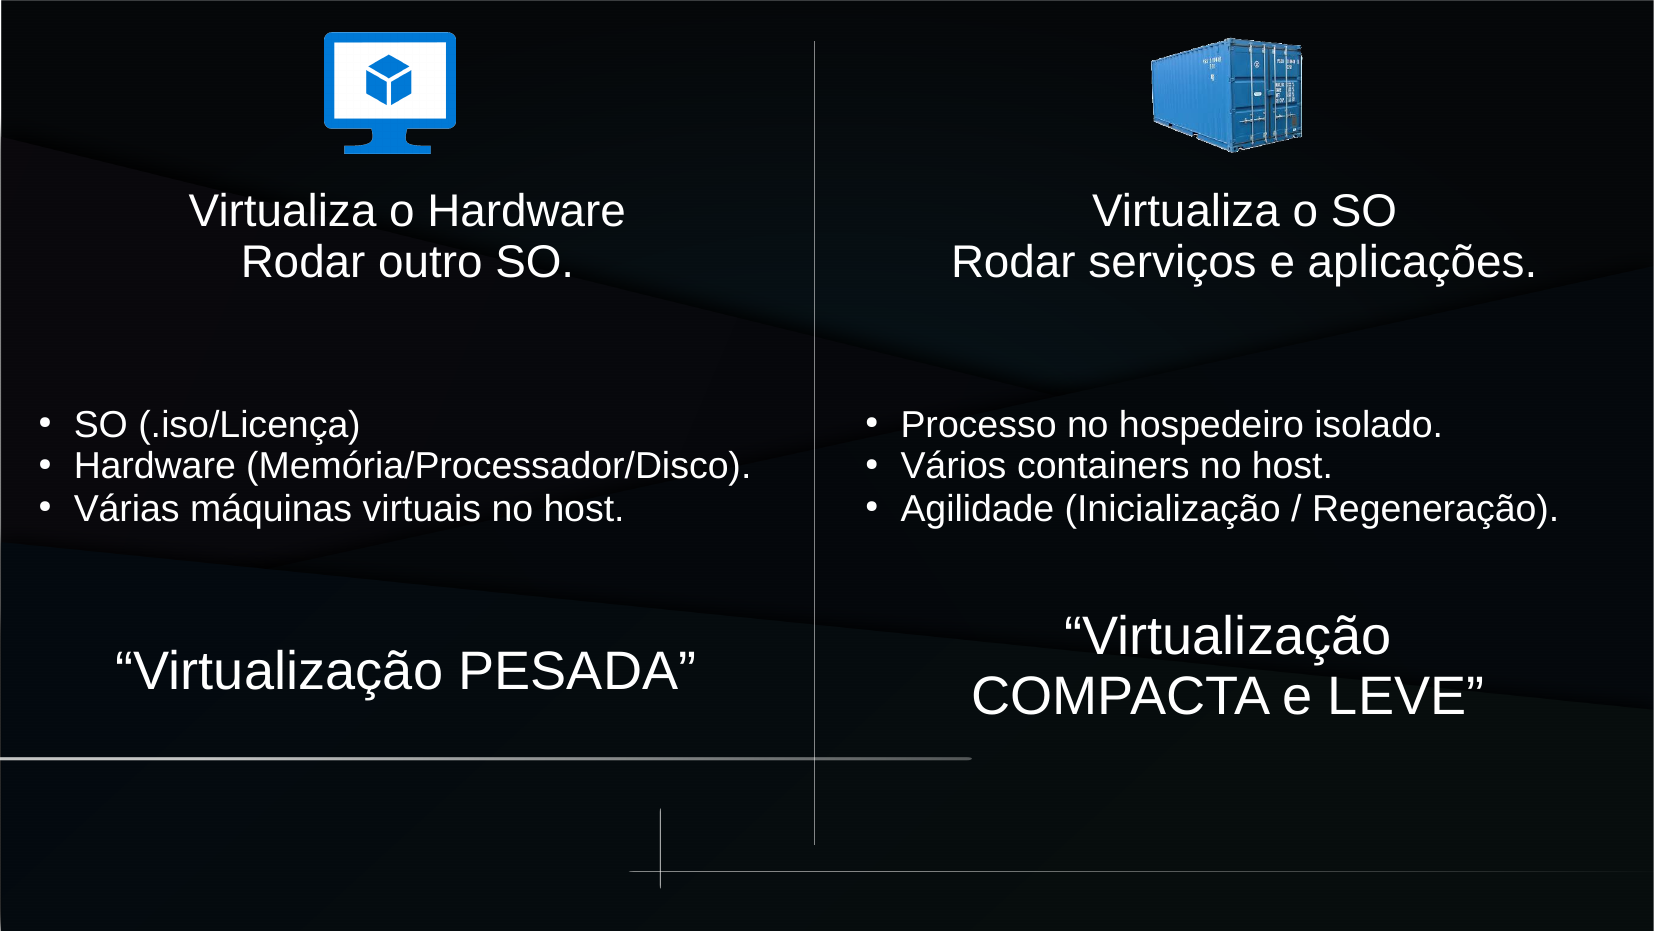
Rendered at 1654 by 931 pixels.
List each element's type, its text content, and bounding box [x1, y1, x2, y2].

text_box SO (.iso/Licença) Hardware (Memória/Processador/Disco). Várias máquinas virtuais no host. [23, 395, 792, 585]
text_box Virtualiza o SO Rodar serviços e aplicações. [936, 177, 1553, 346]
picture [0, 0, 1654, 931]
text_box Processo no hospedeiro isolado. Vários containers no host. Agilidade (Inicialização / Regeneração). [850, 395, 1607, 609]
text_box Virtualiza o Hardware Rodar outro SO. [70, 177, 745, 314]
text_box “Virtualização COMPACTA e LEVE” [956, 597, 1501, 734]
text_box “Virtualização PESADA” [100, 633, 713, 709]
